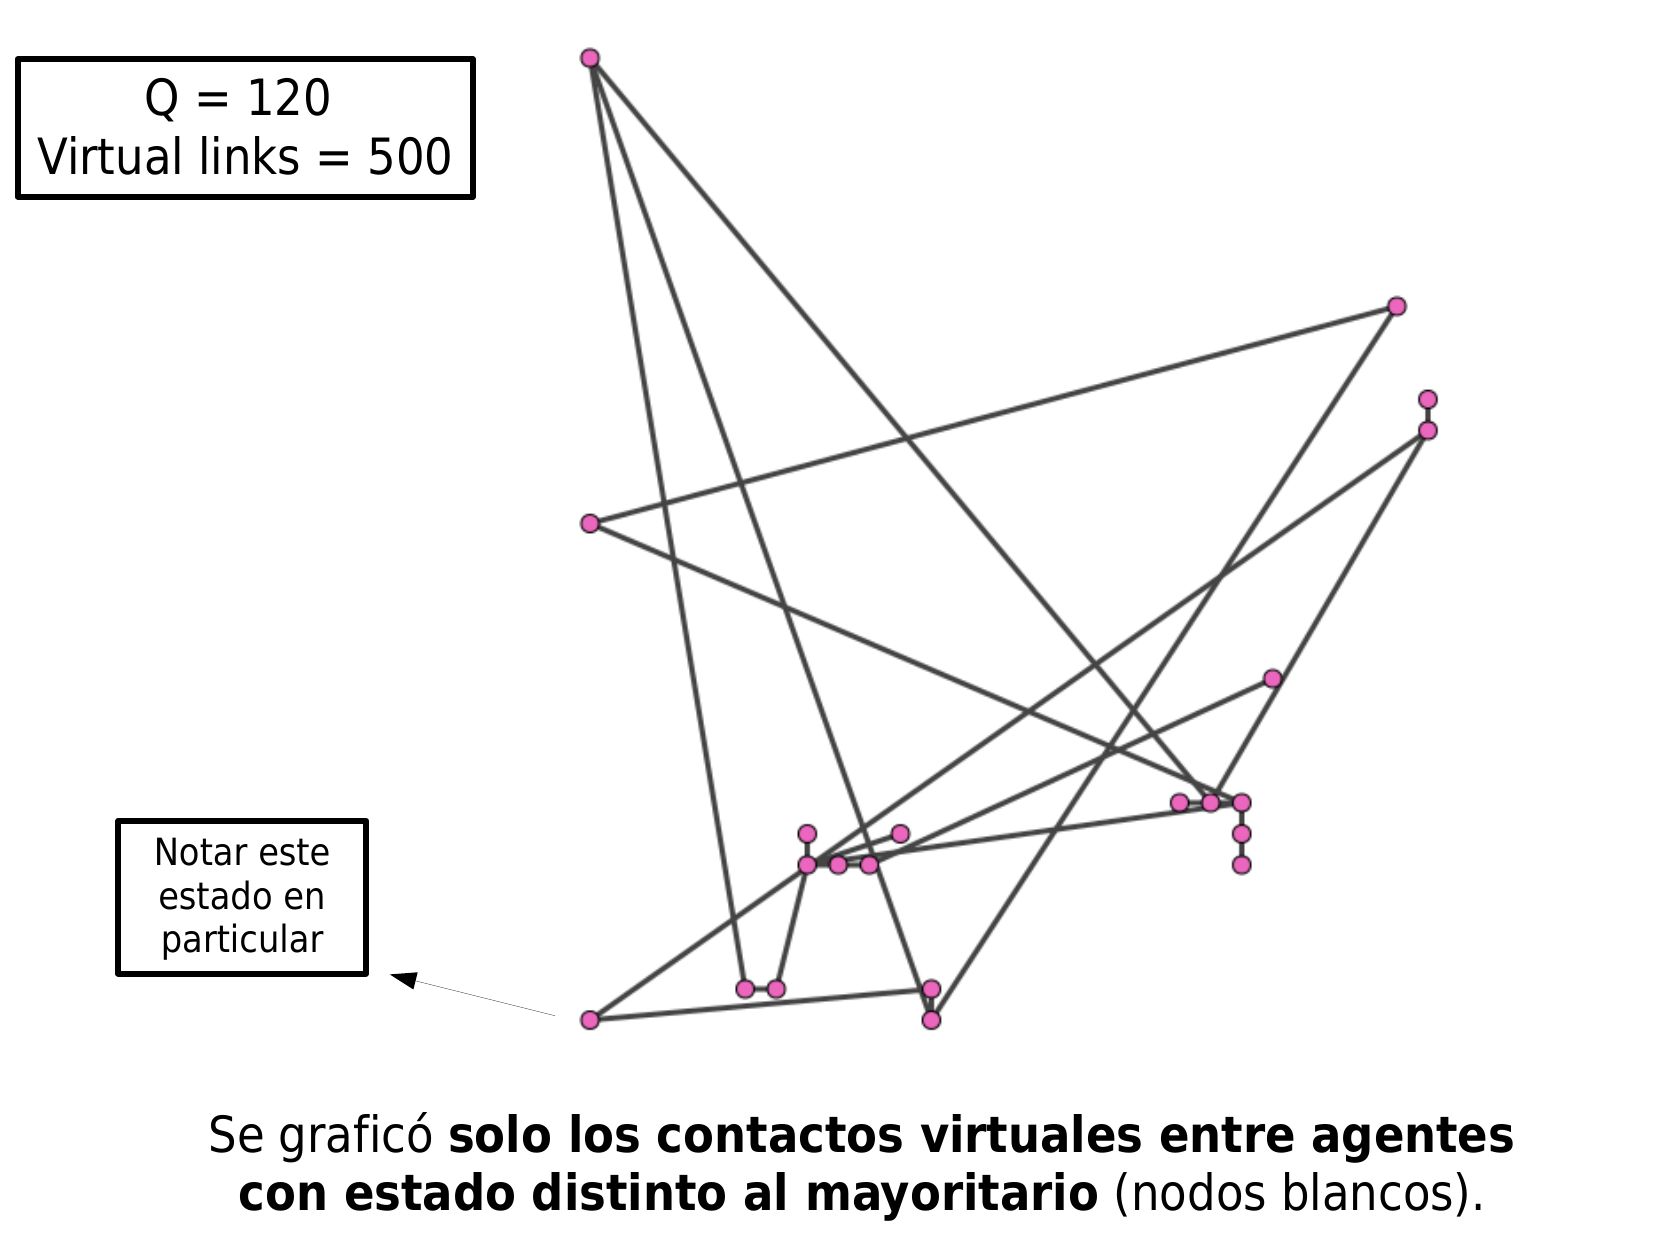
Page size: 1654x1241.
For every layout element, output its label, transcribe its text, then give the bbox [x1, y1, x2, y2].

text_box Se graficó solo los contactos virtuales entre agentes con estado distinto al mayoritario (nodos blancos). [141, 1098, 1583, 1231]
text_box Q = 120 Virtual links = 500 [17, 59, 473, 197]
picture [555, 23, 1619, 1087]
text_box Notar este estado en particular [118, 820, 367, 974]
